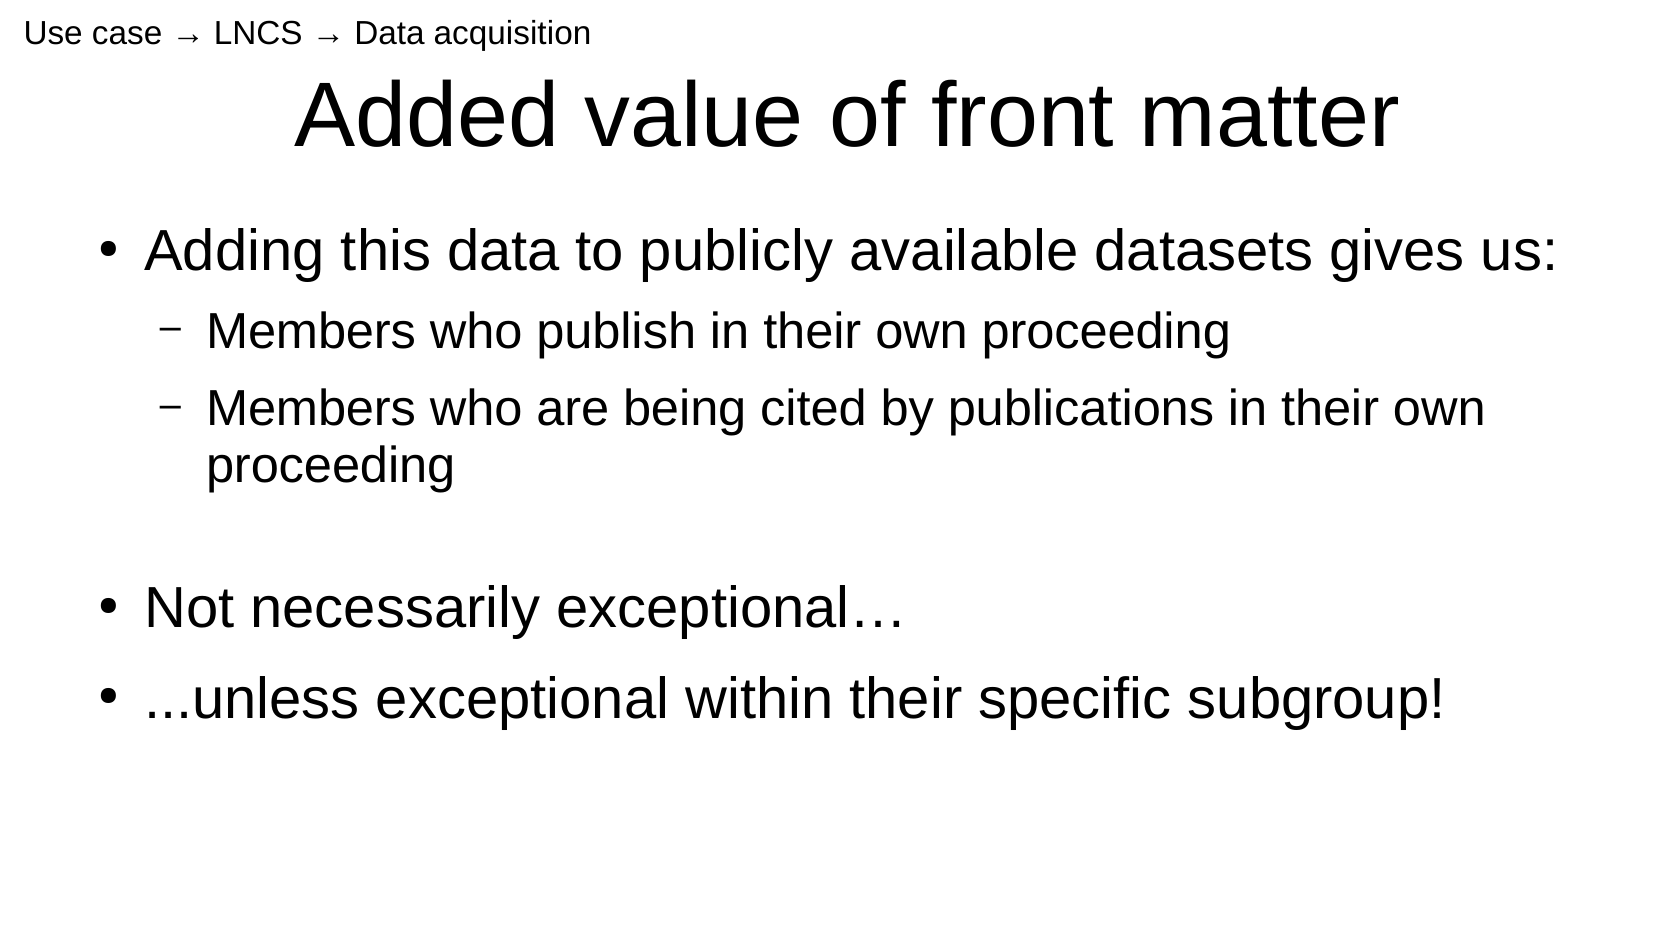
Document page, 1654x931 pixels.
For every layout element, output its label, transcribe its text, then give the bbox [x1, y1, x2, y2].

title Use case → LNCS → Data acquisition [23, 14, 624, 52]
title Added value of front matter [82, 12, 1613, 218]
list Adding this data to publicly available datasets gives us: Members who publish in their own proceeding Members who are being cited by publications in their own proceeding Not necessarily exceptional… ...unless exceptional within their specific subgroup! [82, 217, 1571, 758]
